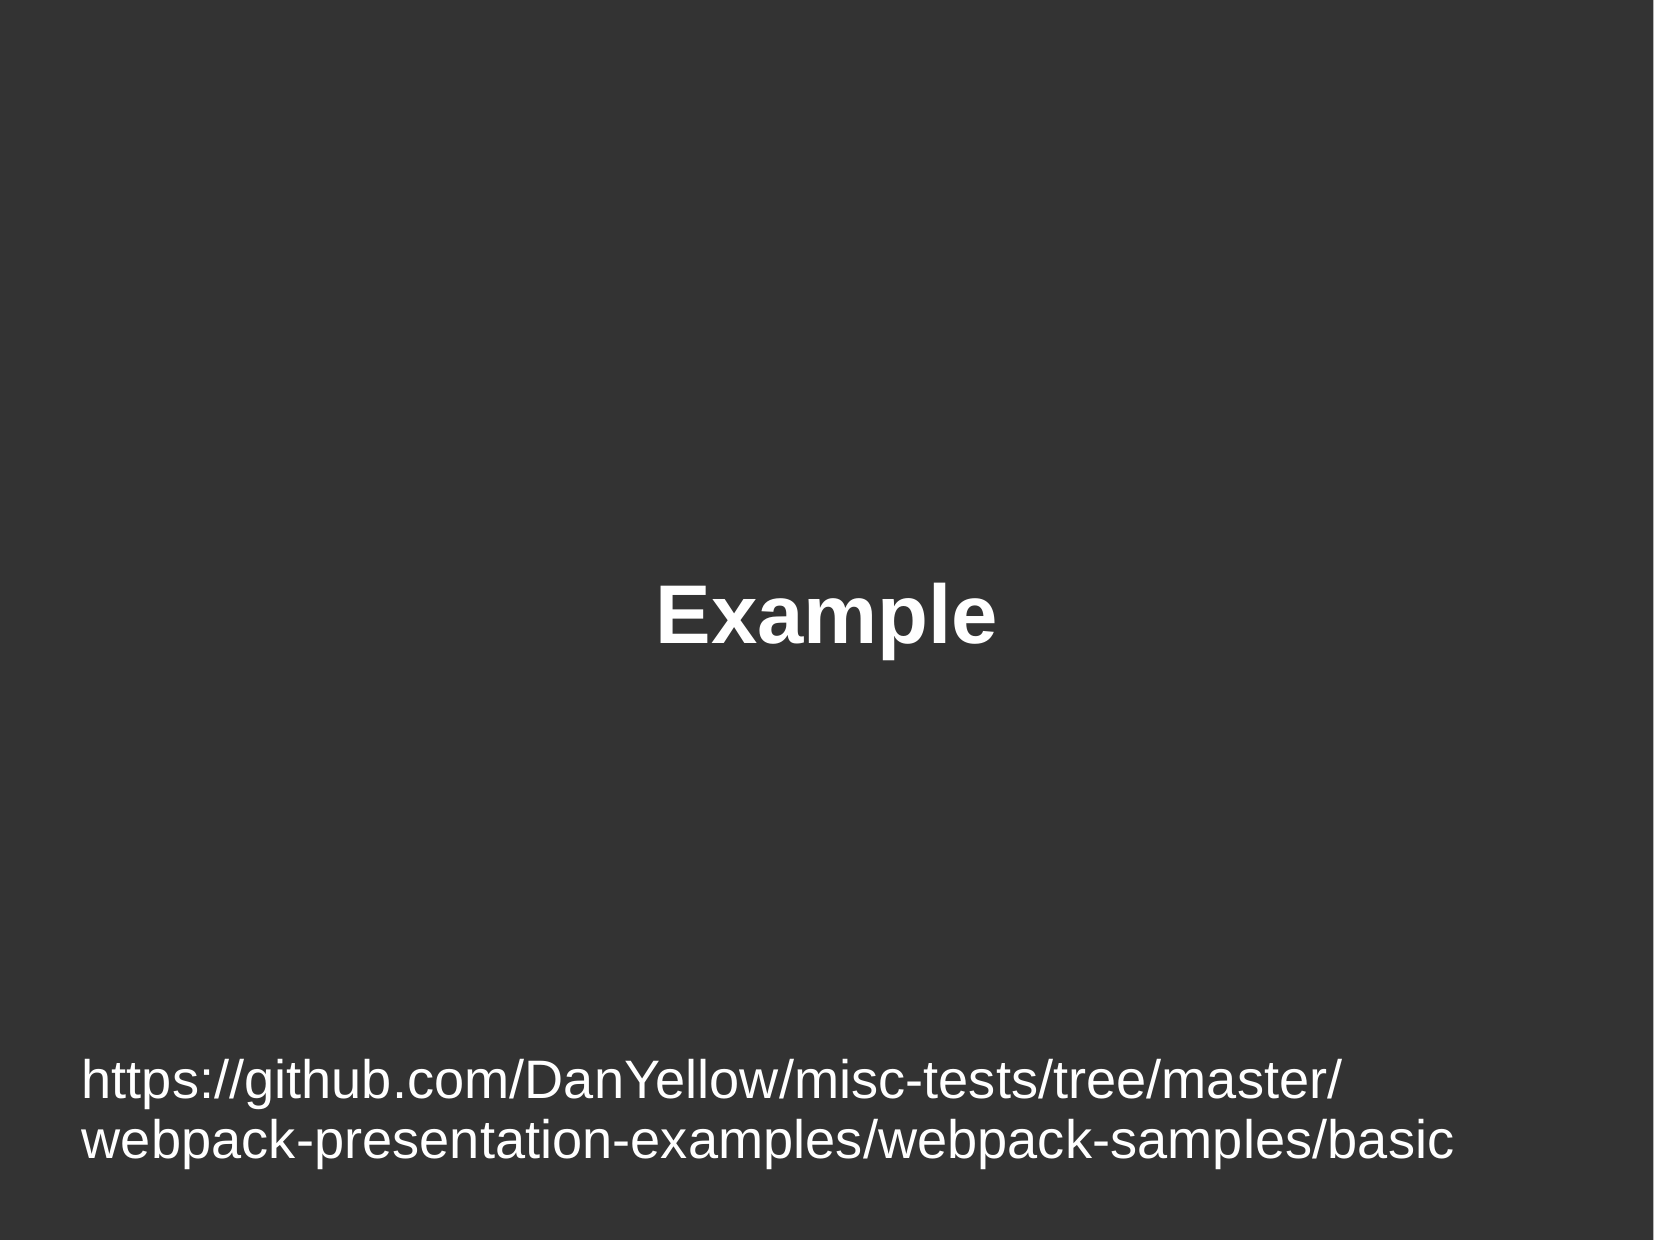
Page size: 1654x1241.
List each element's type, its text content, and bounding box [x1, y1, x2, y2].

text_box Example [82, 134, 1571, 1095]
title https://github.com/DanYellow/misc-tests/tree/master/webpack-presentation-examples/webpack-samples/basic [81, 988, 1570, 1232]
